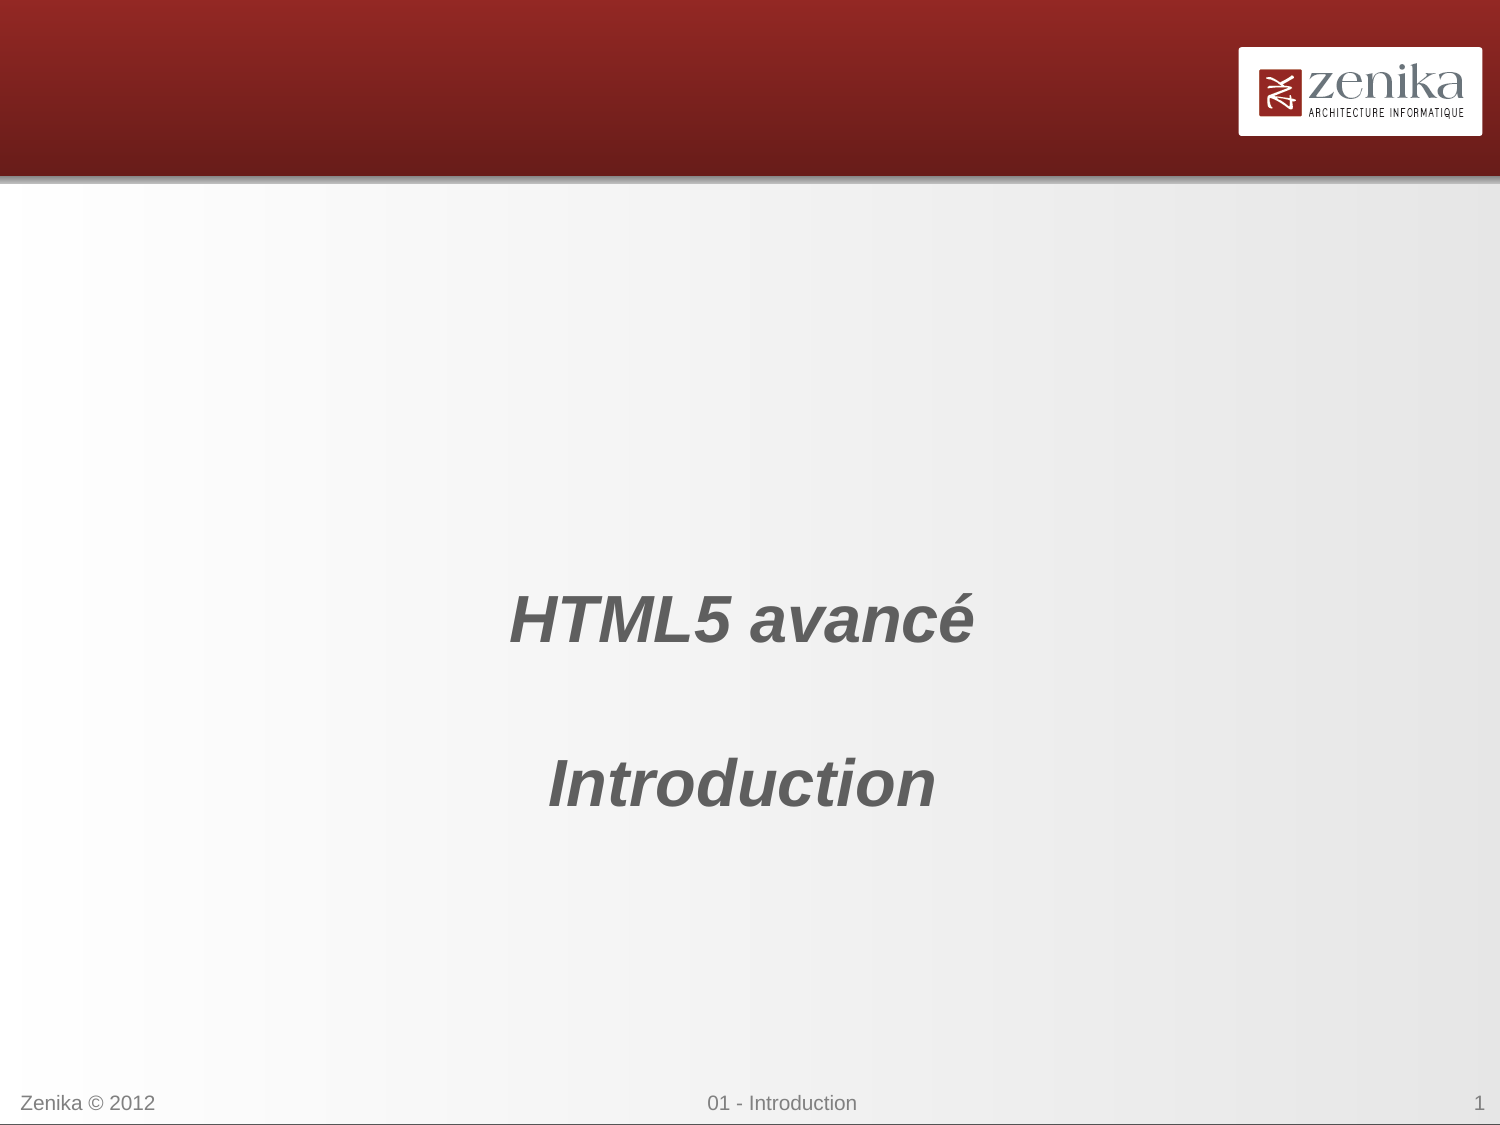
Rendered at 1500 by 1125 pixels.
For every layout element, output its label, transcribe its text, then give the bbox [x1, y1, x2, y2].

picture [1257, 58, 1464, 125]
text_box HTML5 avancé Introduction [50, 249, 1435, 1079]
